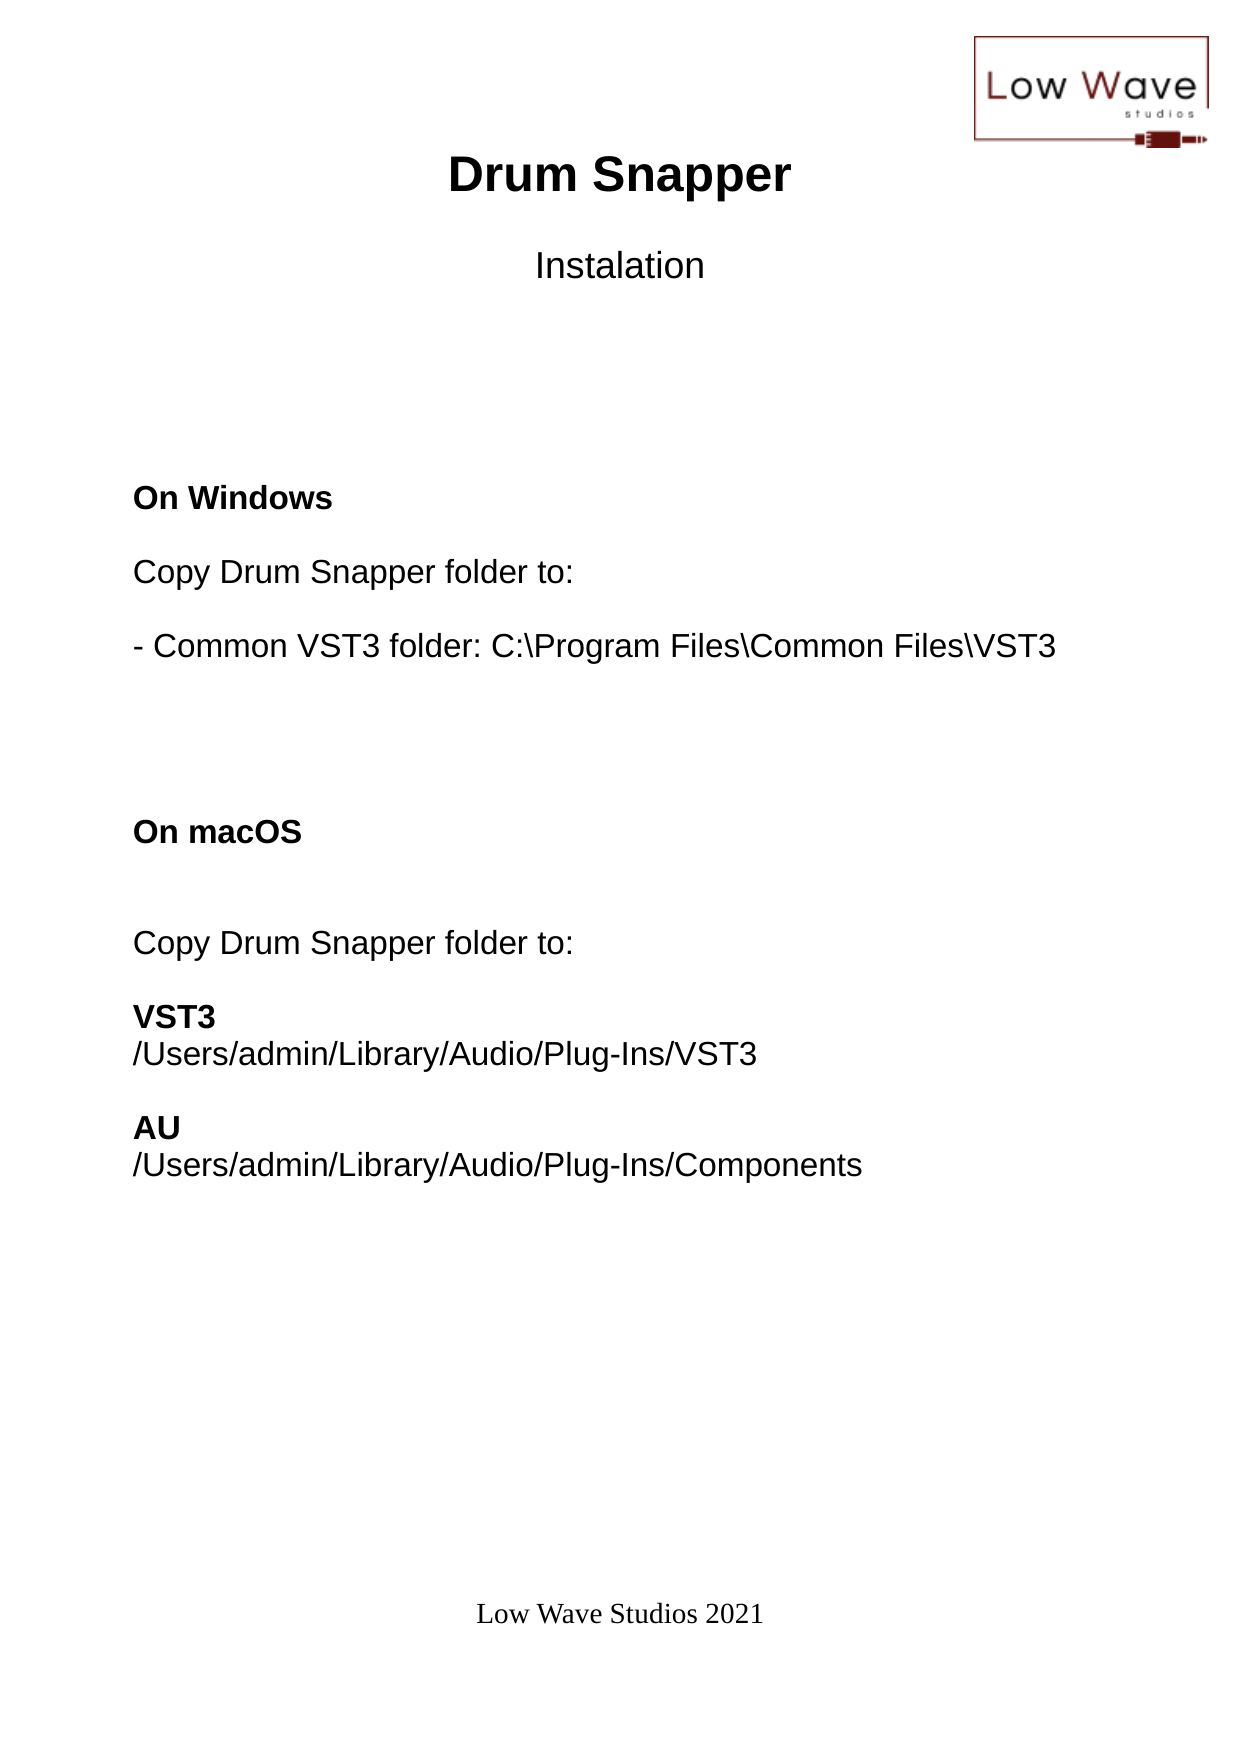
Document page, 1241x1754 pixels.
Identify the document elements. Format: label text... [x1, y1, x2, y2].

text_box On Windows Copy Drum Snapper folder to: - Common VST3 folder: C:\Program Files\Common Files\VST3 On macOS Copy Drum Snapper folder to: VST3 /Users/admin/Library/Audio/Plug-Ins/VST3 AU /Users/admin/Library/Audio/Plug-Ins/Components [118, 472, 1123, 1636]
picture [974, 36, 1209, 148]
title Drum Snapper Instalation [61, 69, 1179, 363]
